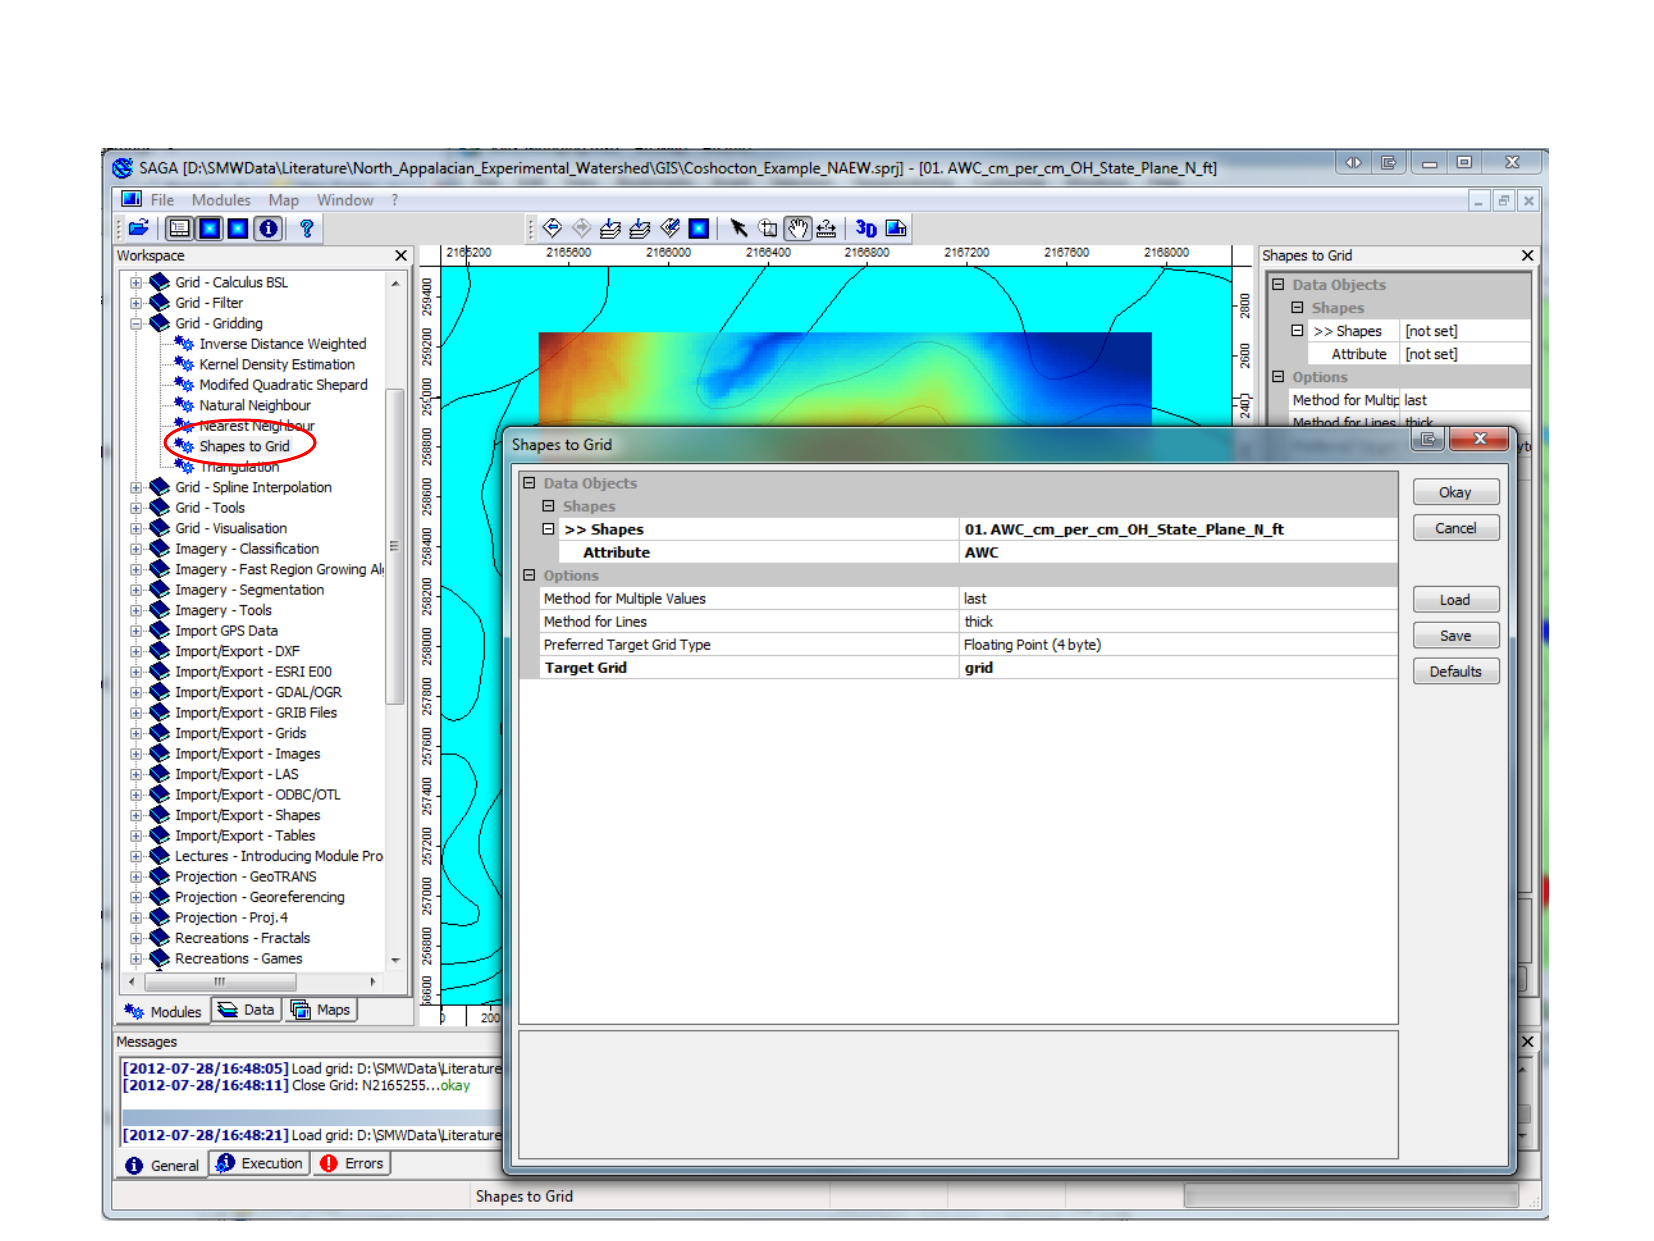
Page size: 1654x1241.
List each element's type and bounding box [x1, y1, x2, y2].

picture [101, 148, 1549, 1221]
